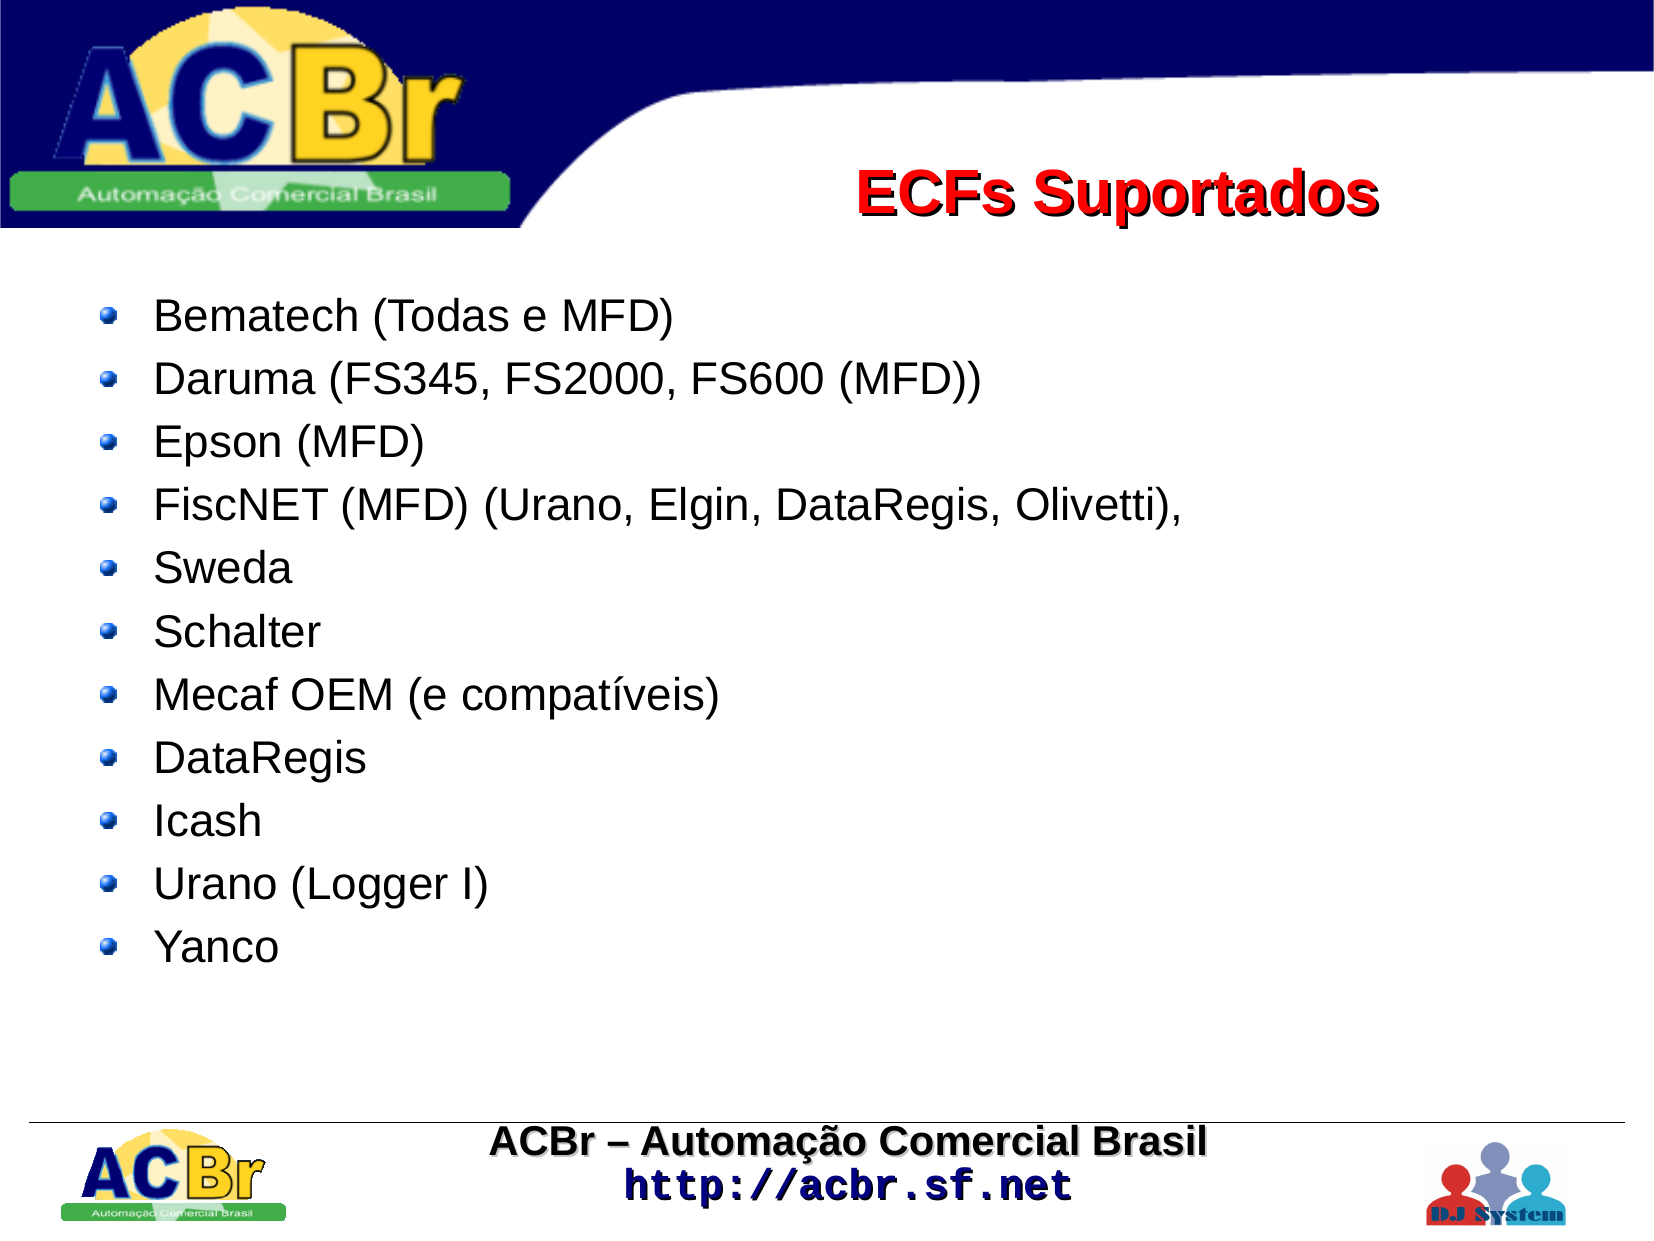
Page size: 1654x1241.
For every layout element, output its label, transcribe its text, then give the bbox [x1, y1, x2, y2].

title ECFs Suportados [604, 115, 1631, 270]
list Bematech (Todas e MFD) Daruma (FS345, FS2000, FS600 (MFD)) Epson (MFD) FiscNET (MFD) (Urano, Elgin, DataRegis, Olivetti), Sweda Schalter Mecaf OEM (e compatíveis) DataRegis Icash Urano (Logger I) Yanco [82, 290, 1571, 1094]
picture [1425, 1142, 1569, 1227]
picture [0, 0, 1654, 228]
picture [59, 1127, 287, 1224]
